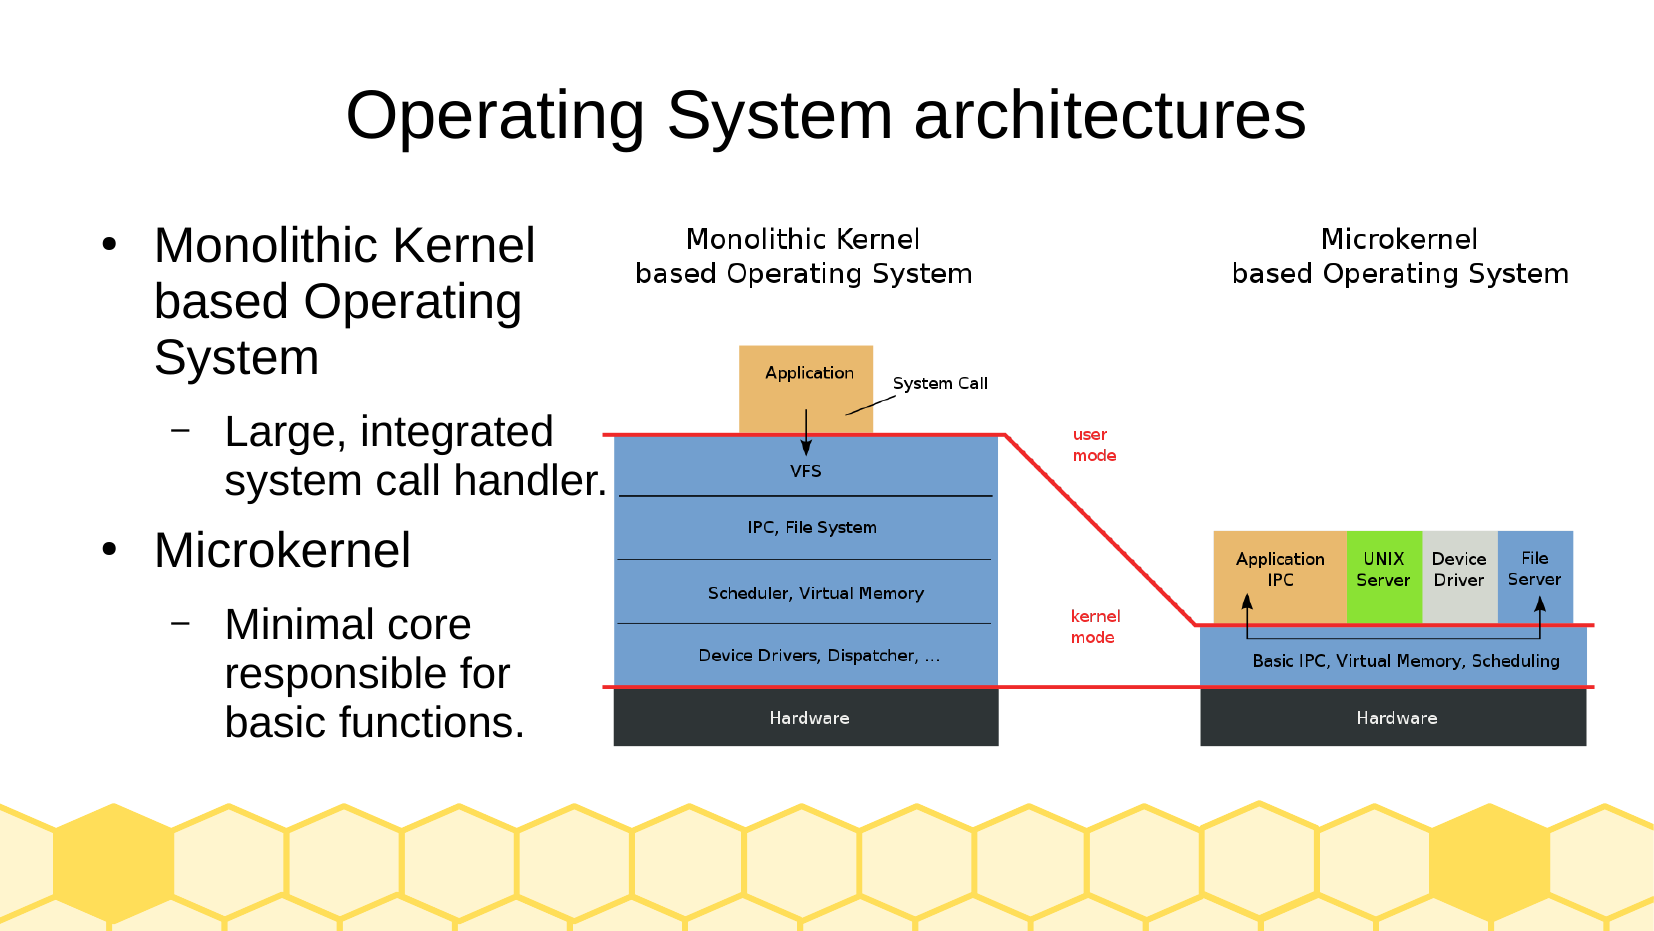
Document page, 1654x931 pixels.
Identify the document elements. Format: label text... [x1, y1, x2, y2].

title Operating System architectures [82, 37, 1571, 193]
list Monolithic Kernel based Operating System Large, integrated system call handler. Microkernel Minimal core responsible for basic functions. [82, 217, 571, 758]
picture [571, 206, 1625, 768]
